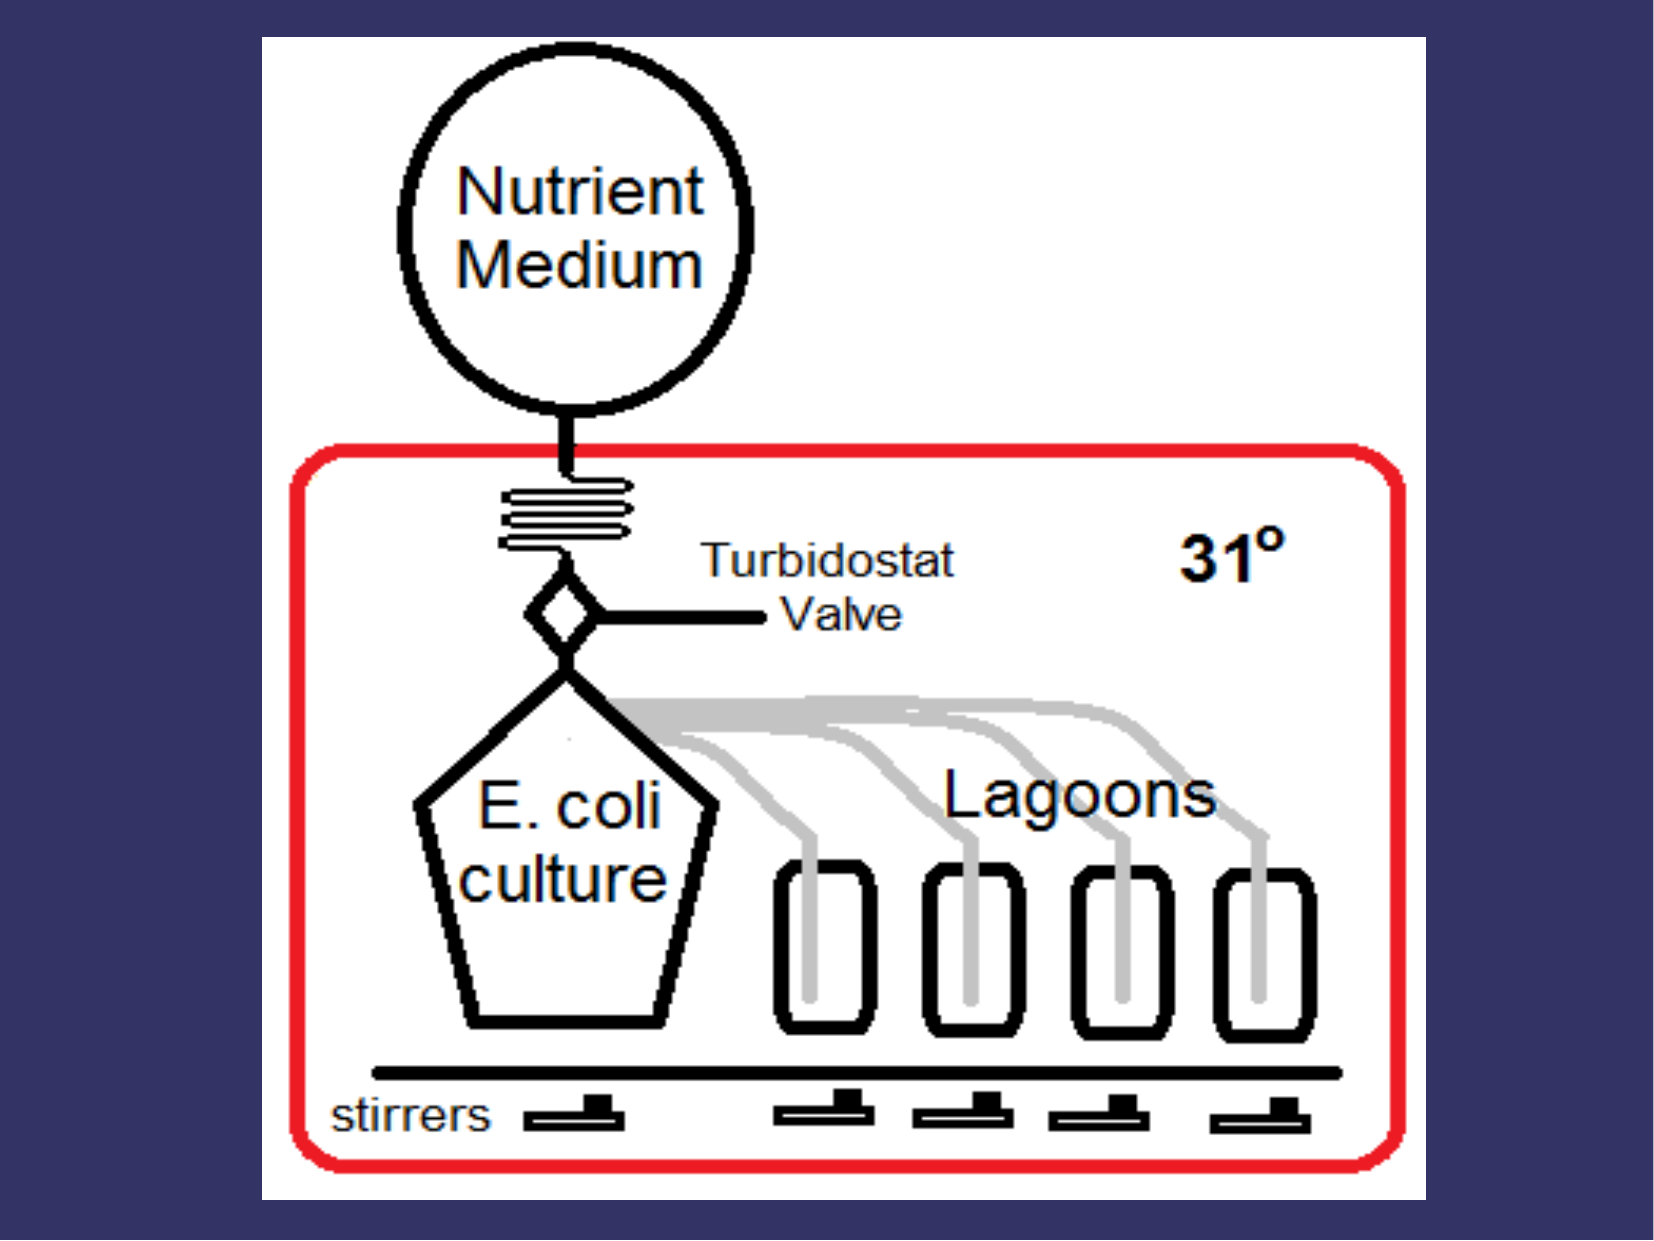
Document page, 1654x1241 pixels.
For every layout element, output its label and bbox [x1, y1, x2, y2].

picture [262, 37, 1426, 1201]
